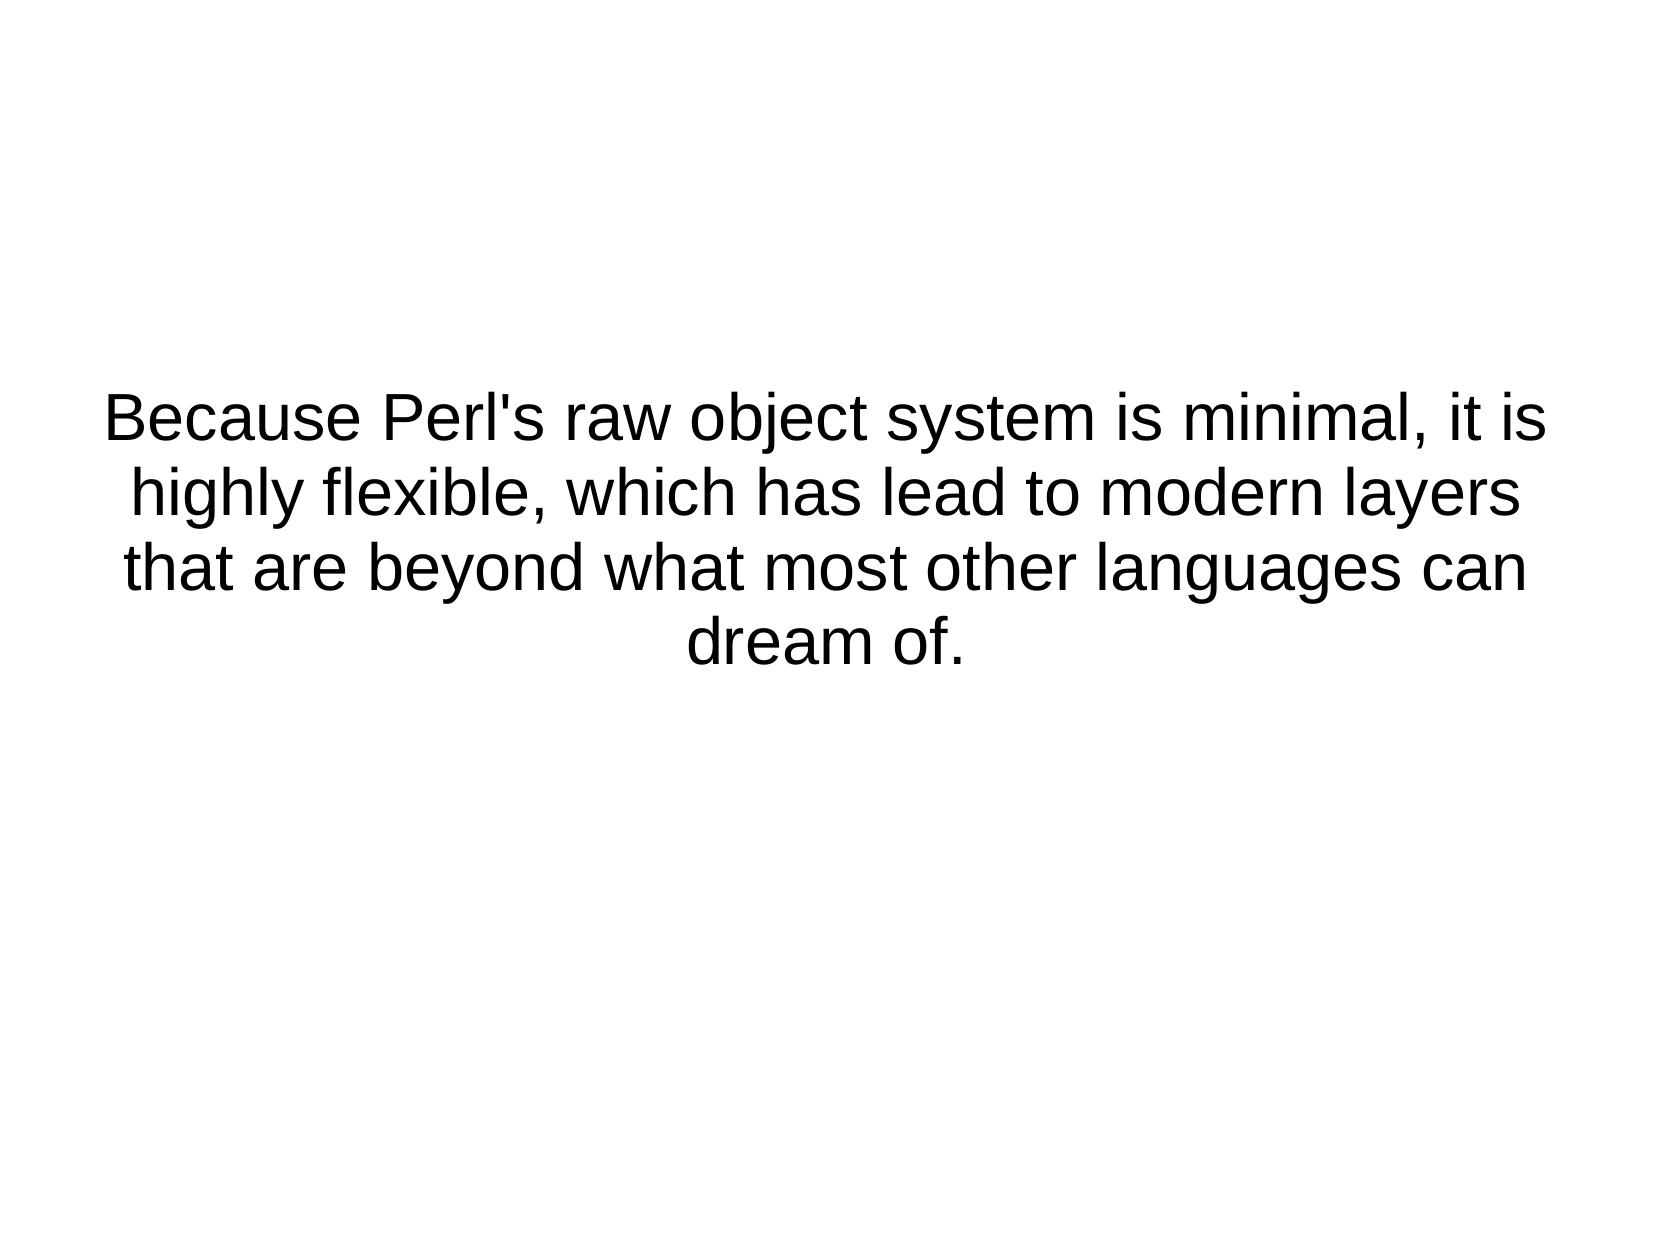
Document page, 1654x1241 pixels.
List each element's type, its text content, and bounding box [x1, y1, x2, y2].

subtitle Because Perl's raw object system is minimal, it is highly flexible, which has lead to modern layers that are beyond what most other languages can dream of. [82, 49, 1571, 1010]
